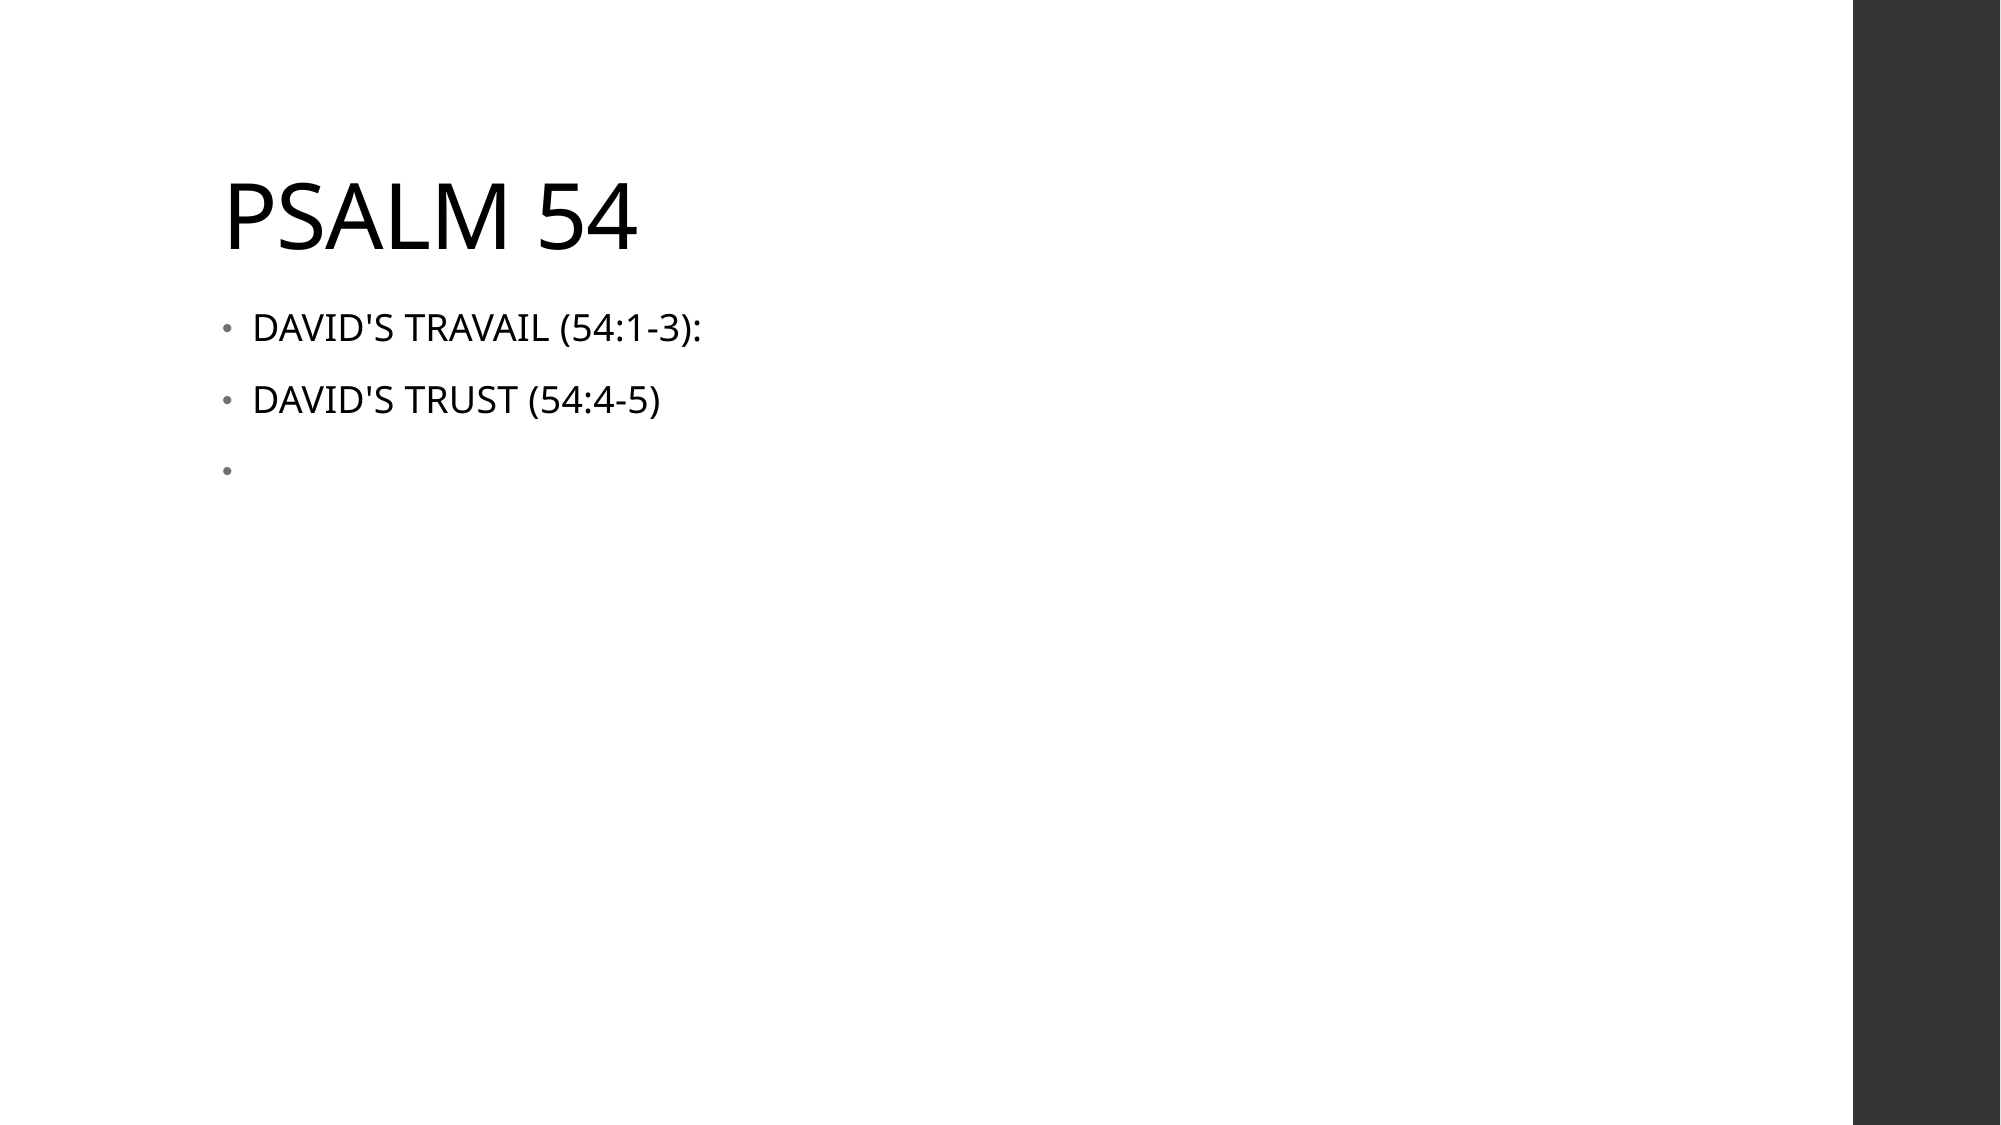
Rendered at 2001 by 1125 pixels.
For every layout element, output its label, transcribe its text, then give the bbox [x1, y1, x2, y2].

list DAVID'S TRAVAIL (54:1-3): DAVID'S TRUST (54:4-5) [206, 299, 1617, 1014]
title PSALM 54 [206, 60, 1797, 278]
